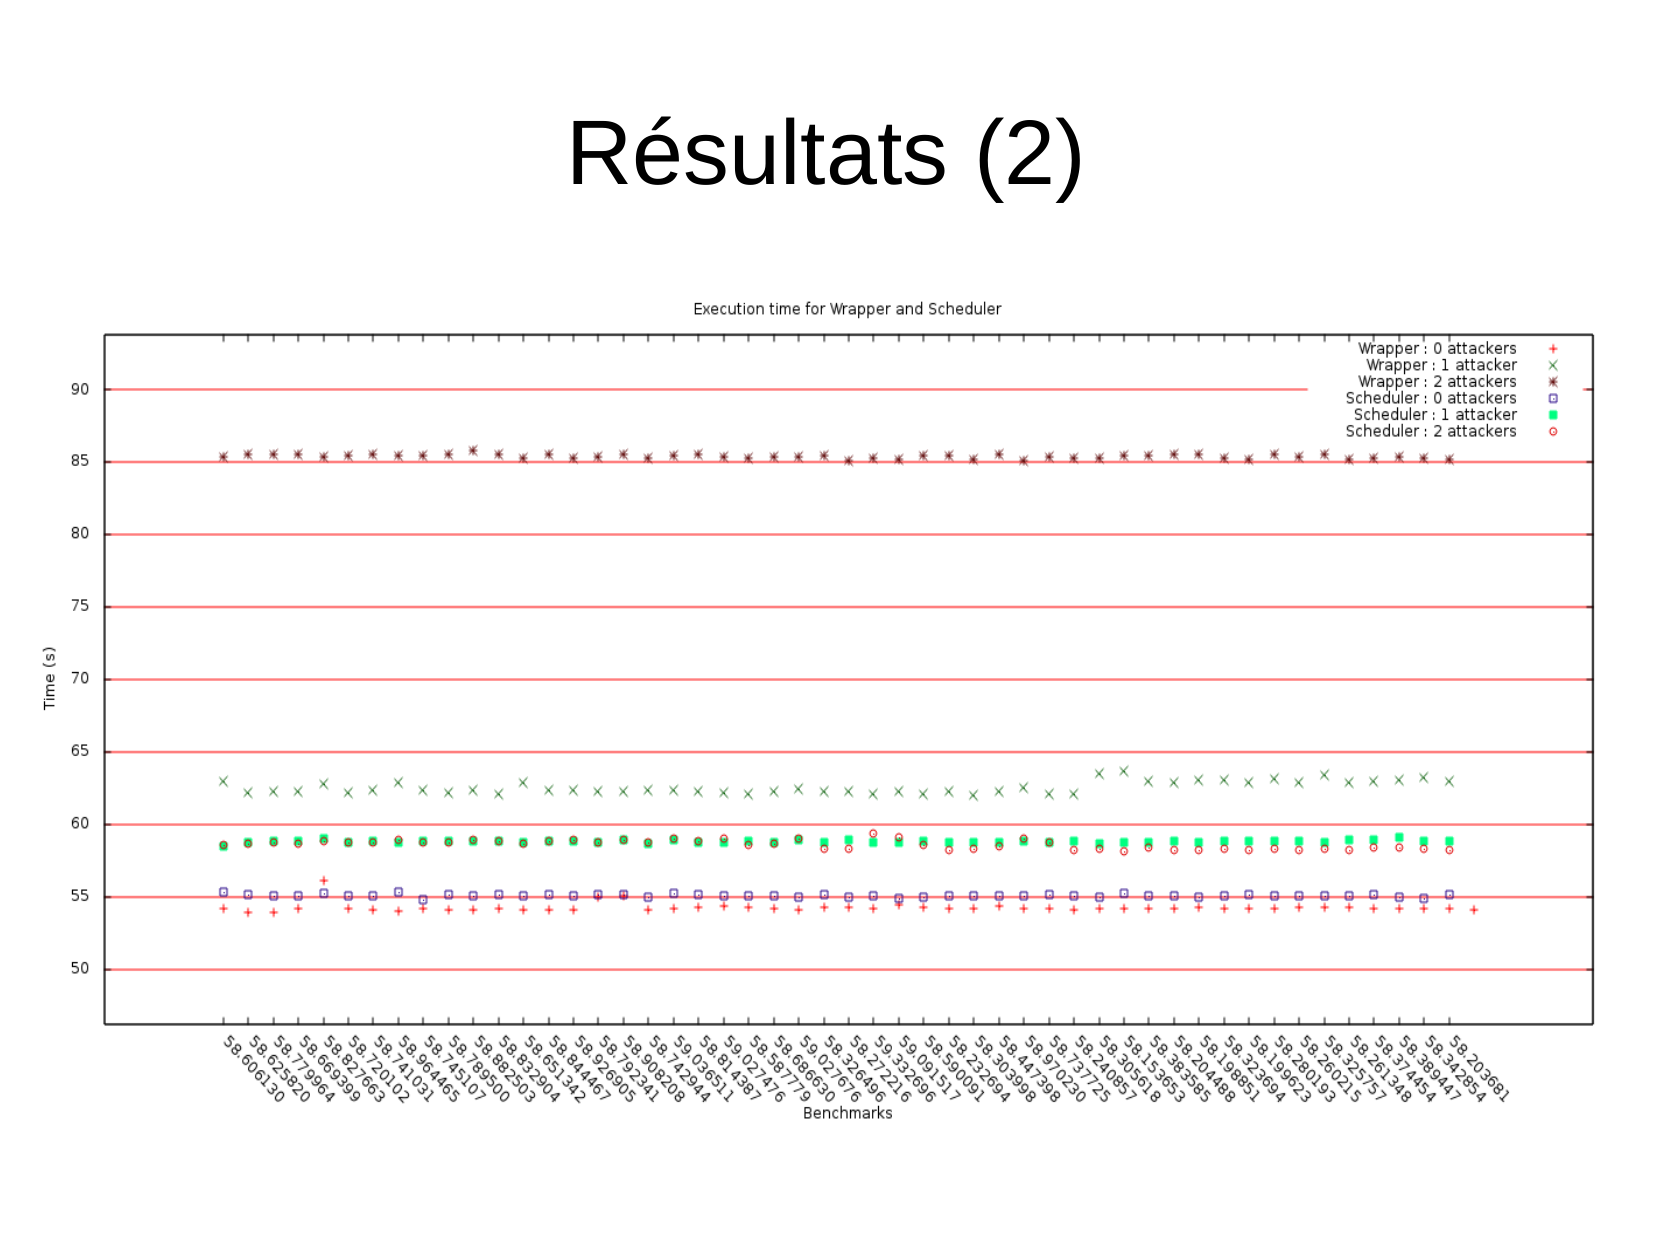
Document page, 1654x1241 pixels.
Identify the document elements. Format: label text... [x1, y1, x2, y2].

title Résultats (2) [82, 49, 1571, 257]
picture [37, 284, 1621, 1126]
